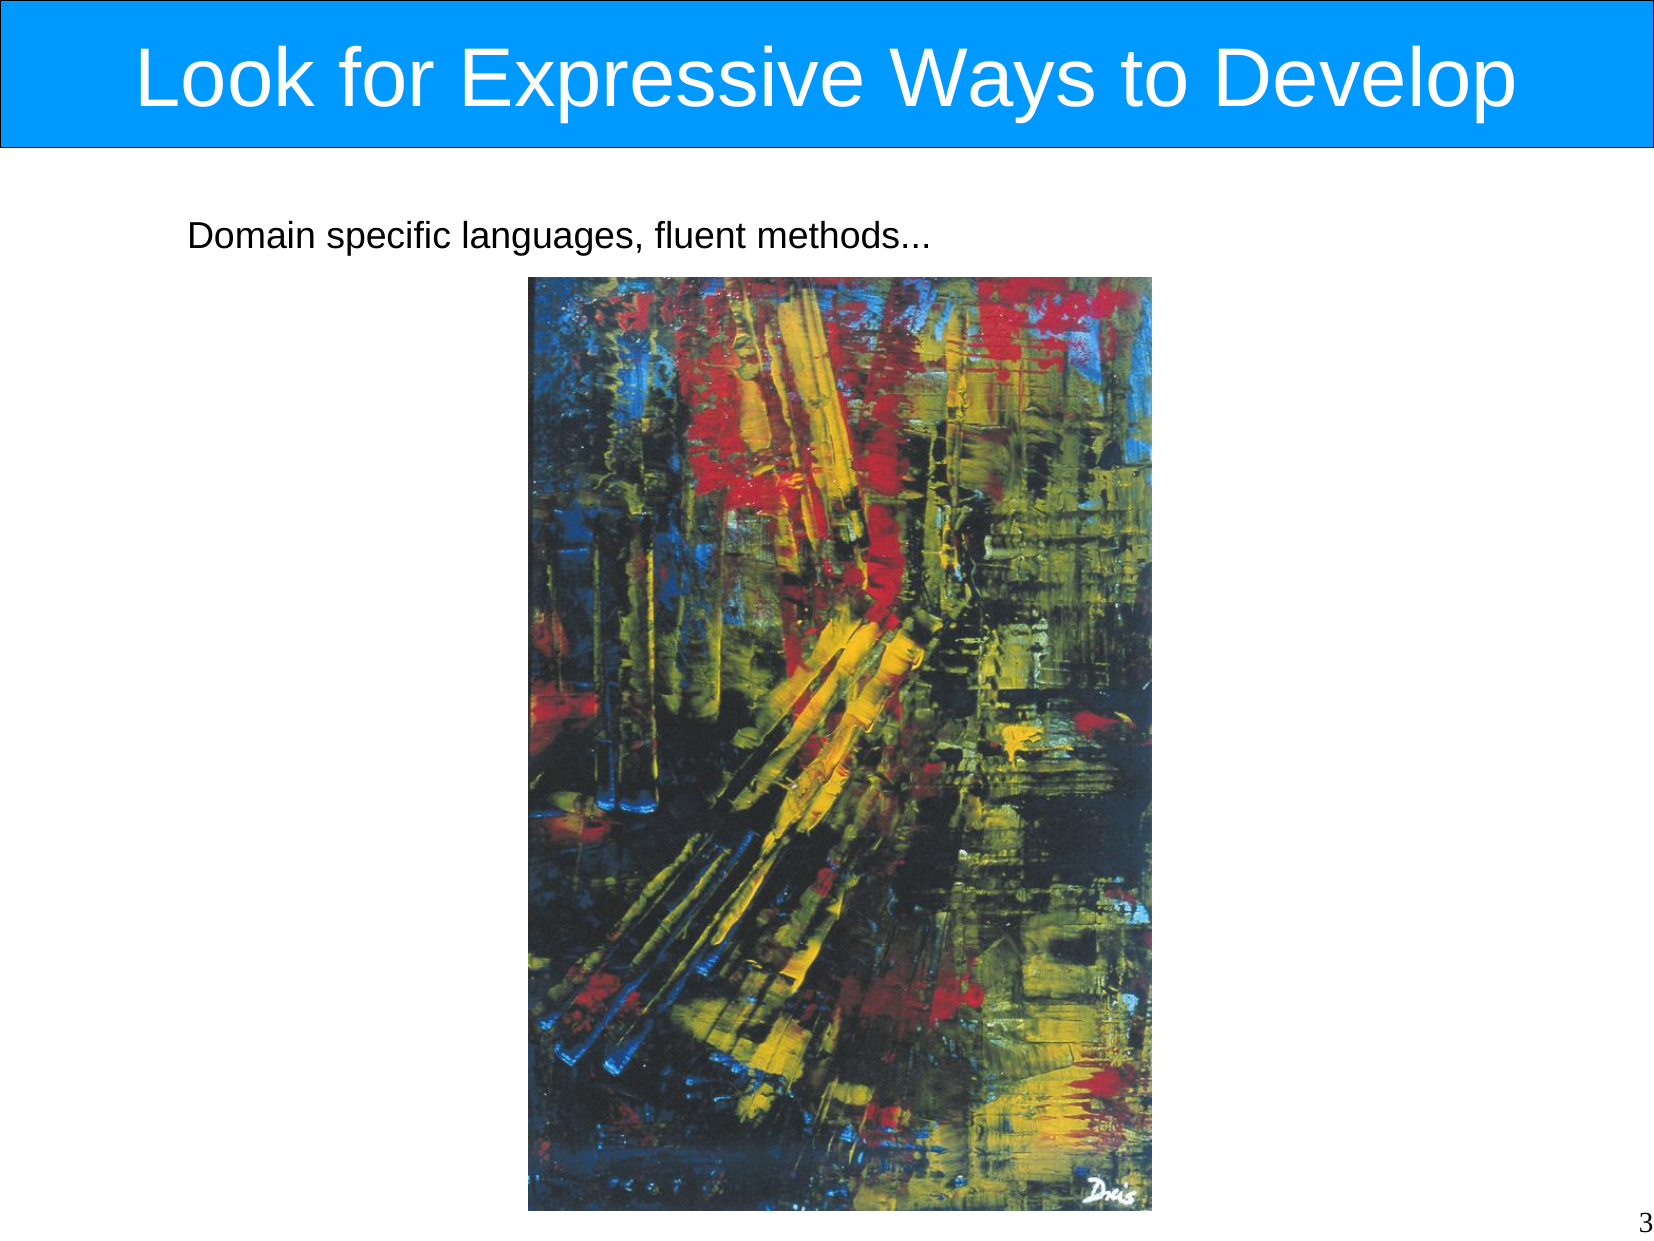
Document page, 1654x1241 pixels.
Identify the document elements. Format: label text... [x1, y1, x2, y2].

text_box Domain specific languages, fluent methods... [172, 206, 947, 264]
title Look for Expressive Ways to Develop [82, 13, 1571, 142]
picture [528, 277, 1152, 1211]
